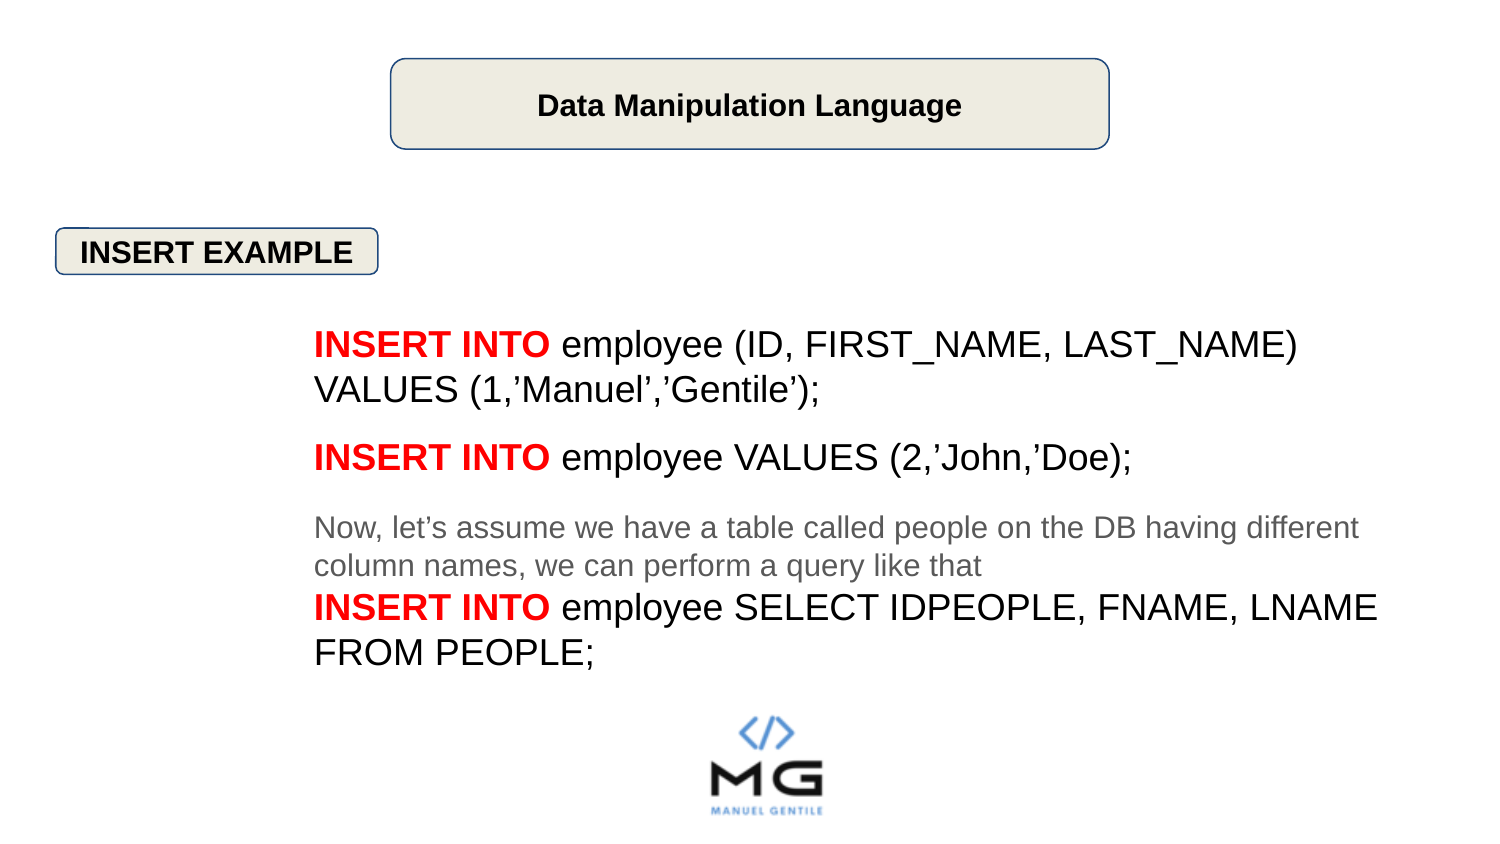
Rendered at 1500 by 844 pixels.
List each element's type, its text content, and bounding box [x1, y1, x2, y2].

text_box INSERT EXAMPLE [55, 228, 378, 275]
text_box INSERT INTO employee VALUES (2,’John,’Doe); [298, 417, 1421, 491]
picture [688, 699, 846, 844]
text_box Data Manipulation Language [390, 58, 1110, 150]
text_box INSERT INTO employee (ID, FIRST_NAME, LAST_NAME) VALUES (1,’Manuel’,’Gentile’); [298, 305, 1421, 411]
text_box Now, let’s assume we have a table called people on the DB having different column names, we can perform a query like that INSERT INTO employee SELECT IDPEOPLE, FNAME, LNAME FROM PEOPLE; [298, 492, 1421, 699]
